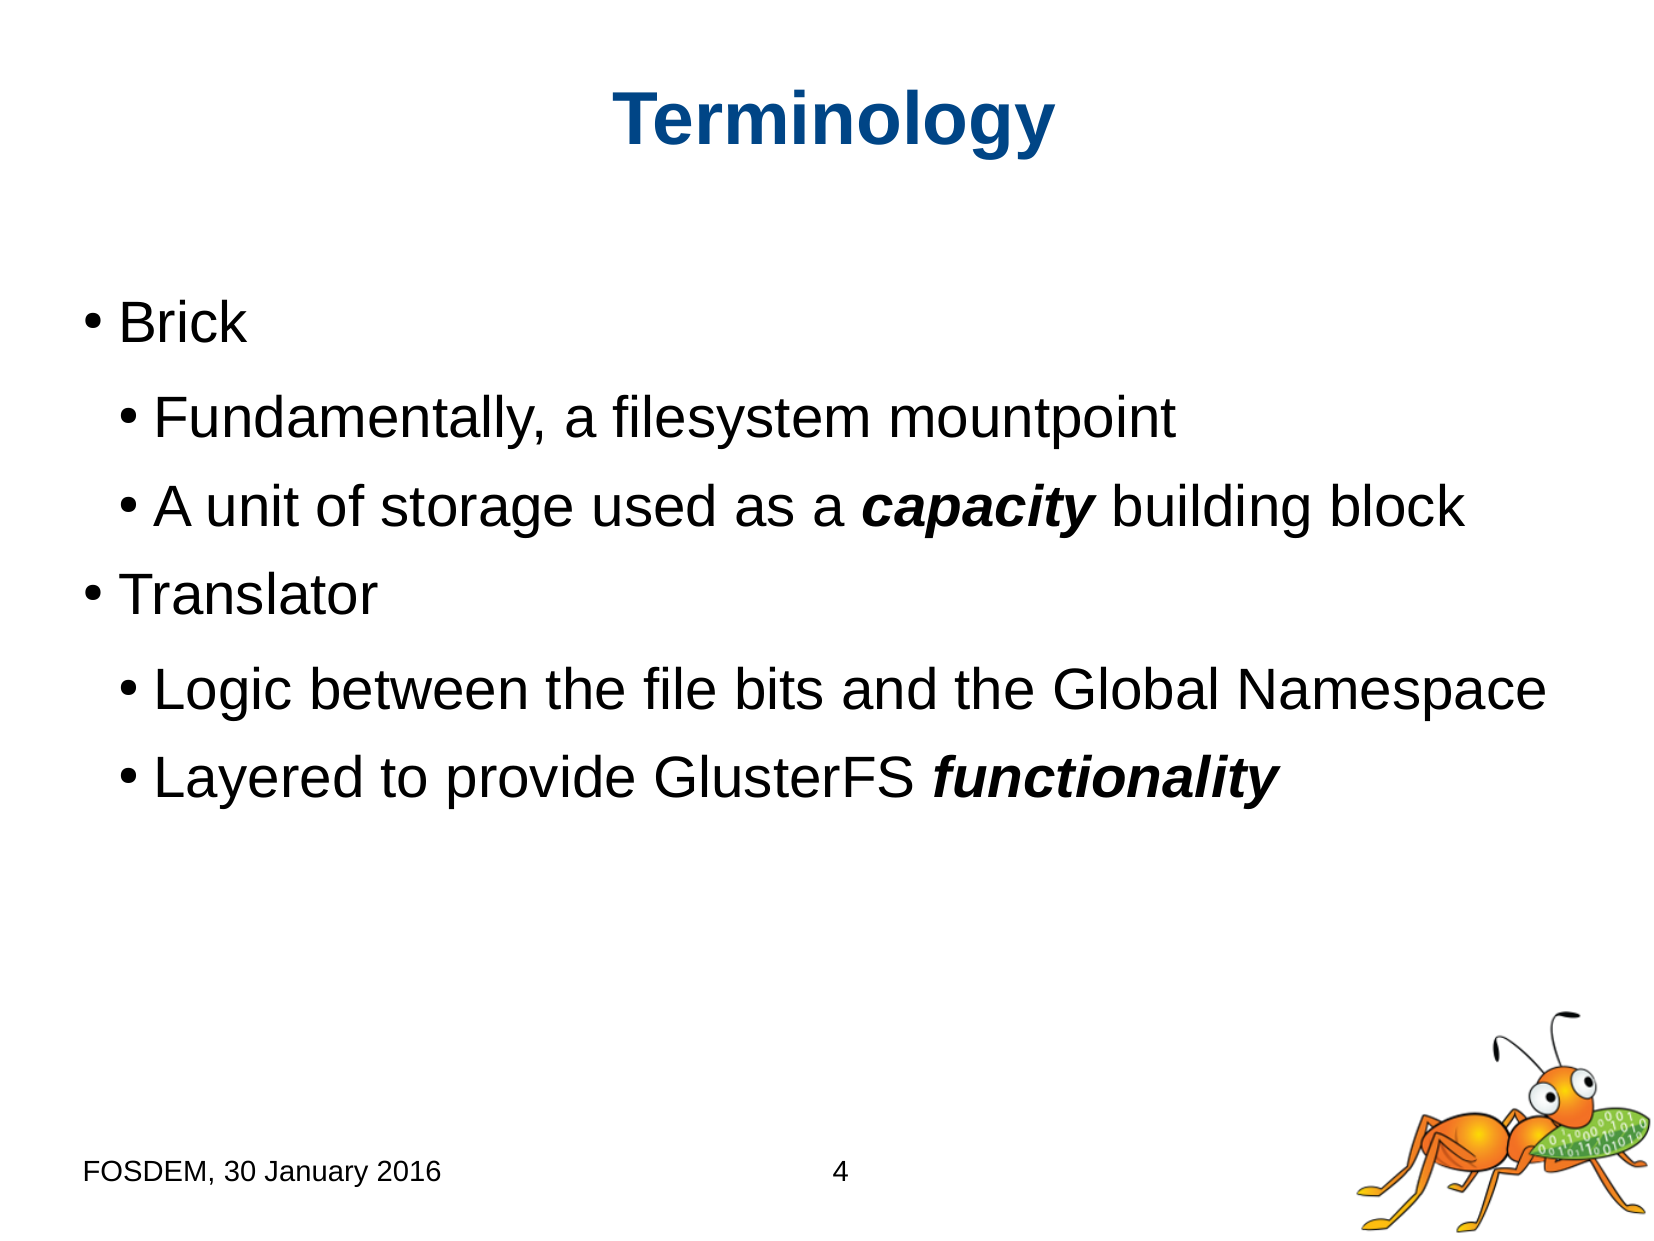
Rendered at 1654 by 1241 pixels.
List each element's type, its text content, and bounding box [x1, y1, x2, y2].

list Brick Fundamentally, a filesystem mountpoint A unit of storage used as a capacity building block Translator Logic between the file bits and the Global Namespace Layered to provide GlusterFS functionality [82, 290, 1571, 1109]
title Terminology [90, 15, 1579, 223]
picture [1353, 1009, 1654, 1235]
